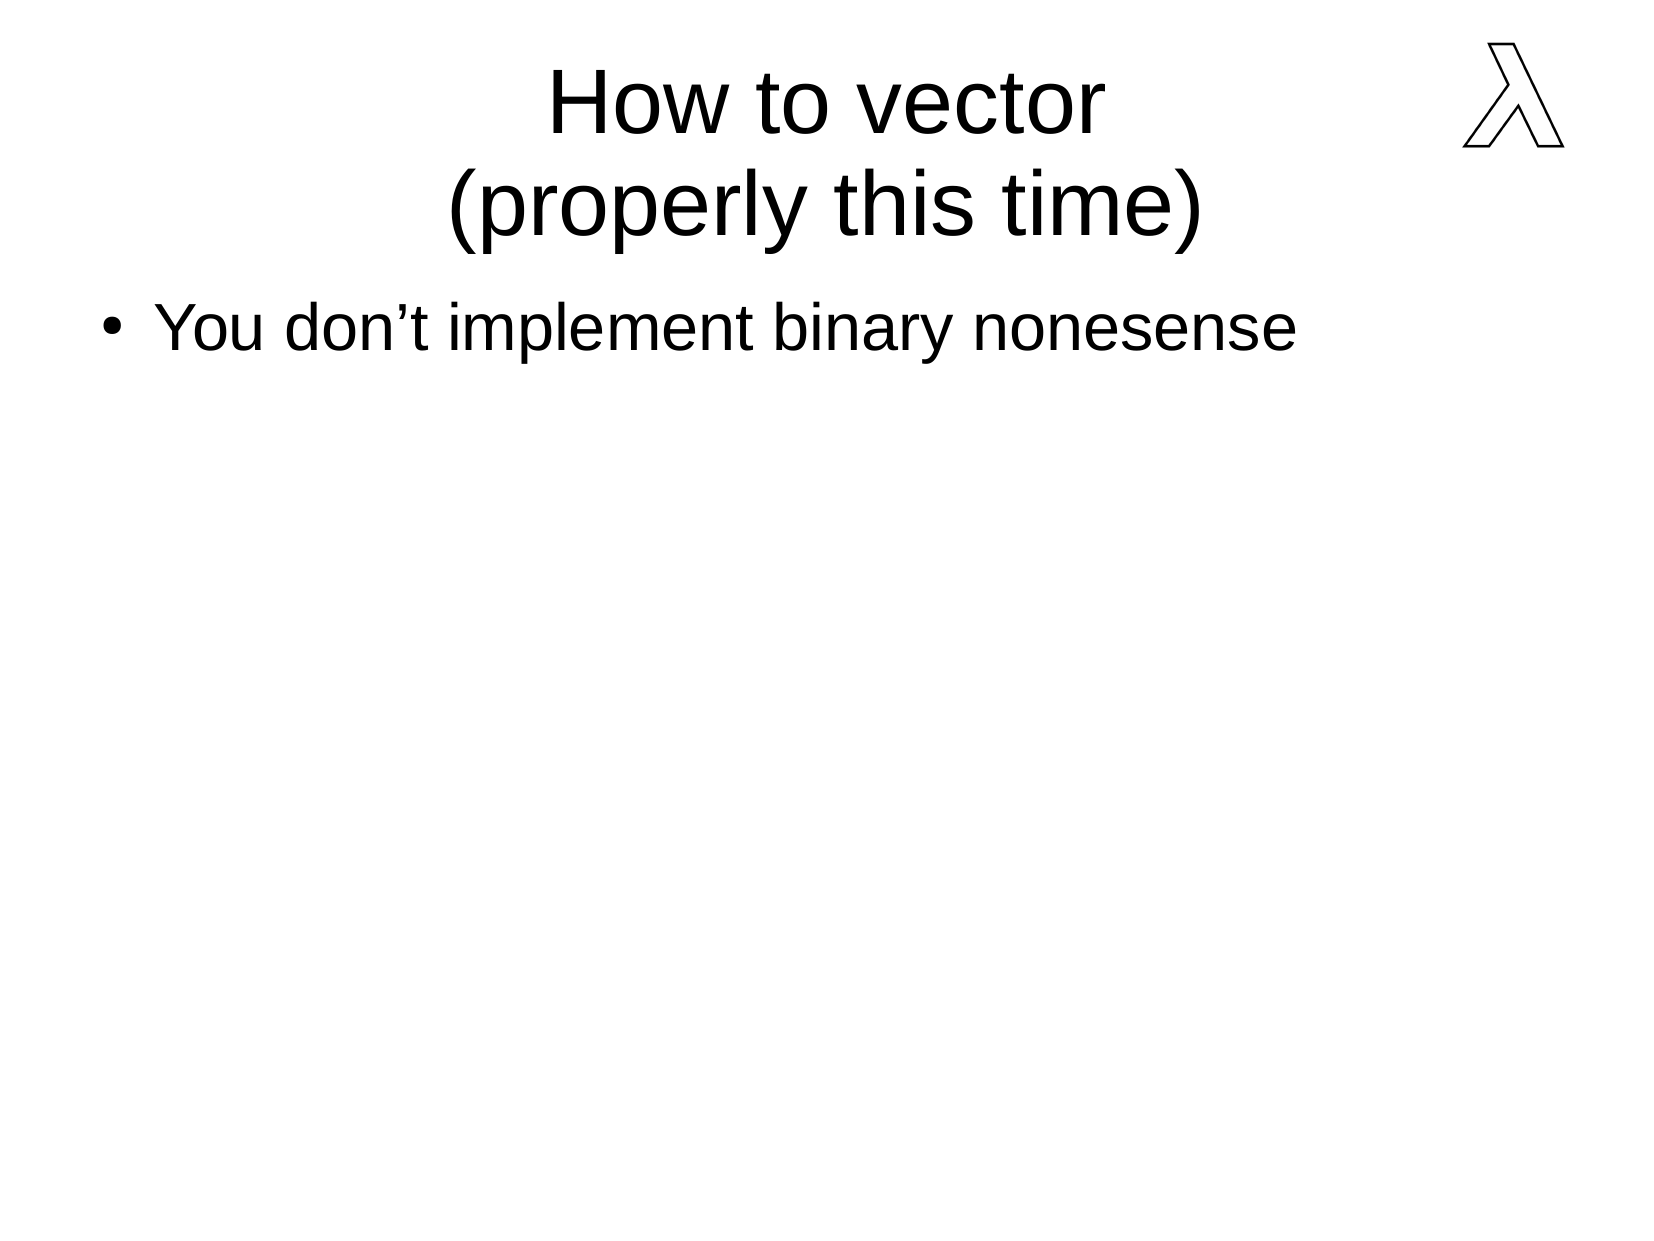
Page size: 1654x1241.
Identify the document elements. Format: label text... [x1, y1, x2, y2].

list You don’t implement binary nonesense [82, 290, 1571, 1010]
picture [1440, 40, 1587, 151]
title How to vector (properly this time) [82, 49, 1571, 257]
